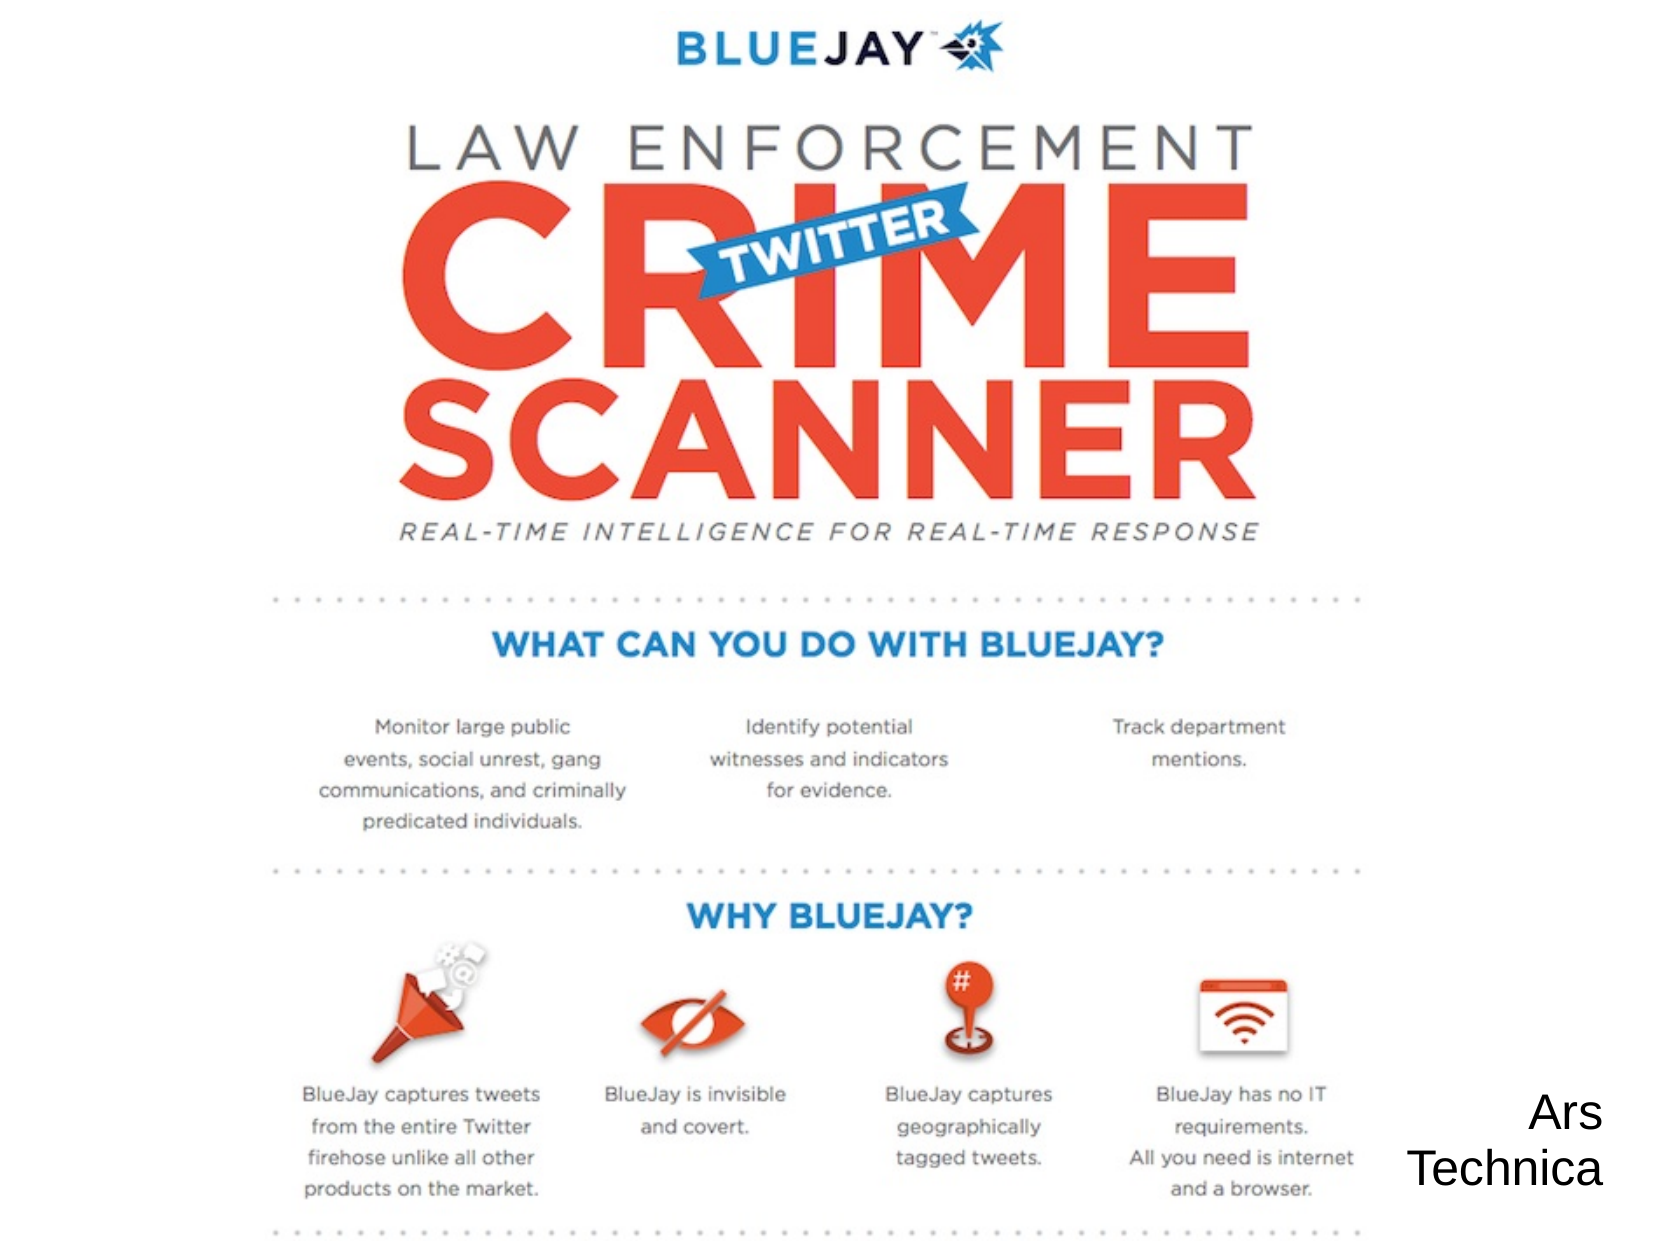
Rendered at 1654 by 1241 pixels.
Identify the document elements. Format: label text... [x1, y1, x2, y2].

text_box Ars Technica [129, 1015, 1619, 1241]
picture [264, 11, 1382, 1015]
